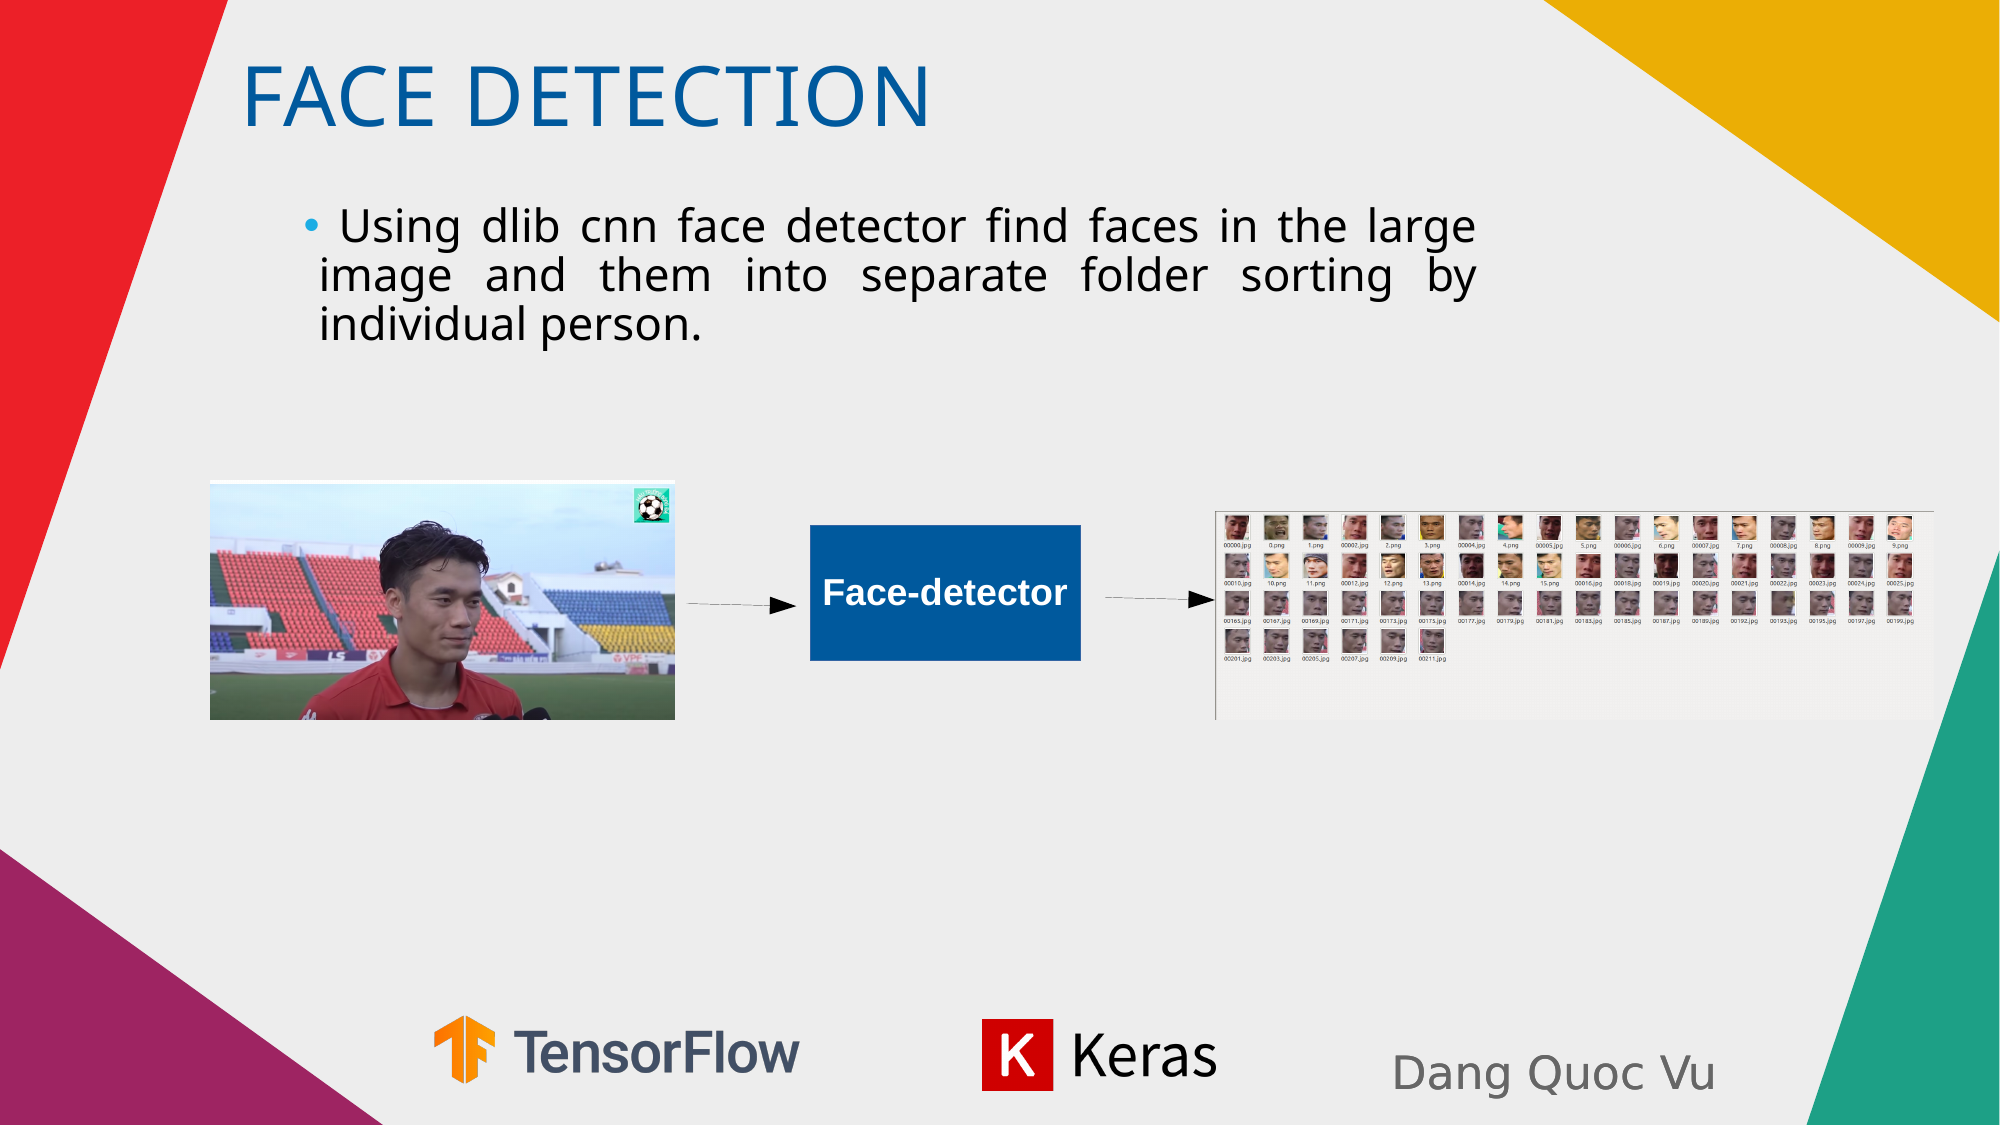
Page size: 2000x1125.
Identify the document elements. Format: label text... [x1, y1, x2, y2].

text_box Face-detector [810, 525, 1081, 661]
picture [982, 1019, 1216, 1091]
list Using dlib cnn face detector find faces in the large image and them into separate folder sorting by individual person. [295, 195, 1486, 856]
picture [210, 479, 676, 720]
picture [1215, 511, 1934, 721]
title Face detection [225, 0, 1820, 225]
picture [393, 974, 841, 1125]
text_box Dang Quoc Vu [1308, 1032, 1801, 1111]
